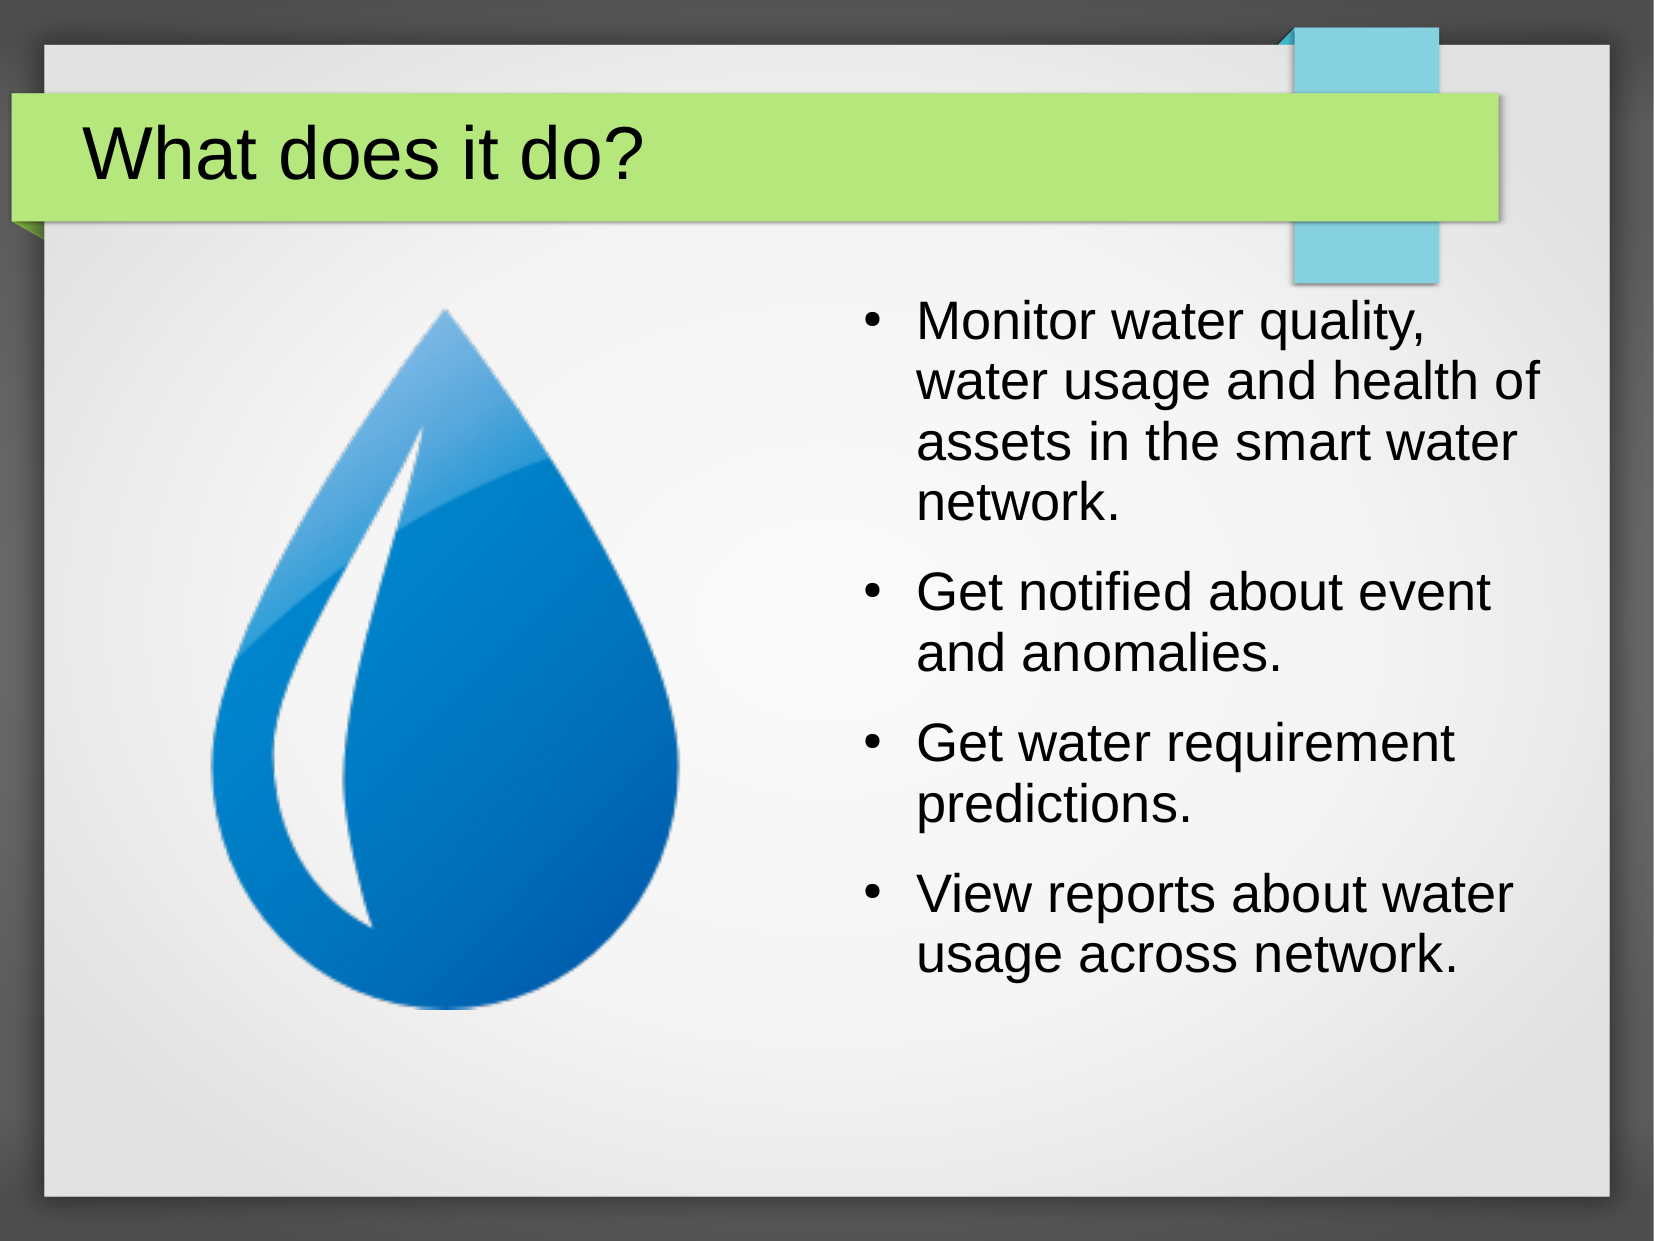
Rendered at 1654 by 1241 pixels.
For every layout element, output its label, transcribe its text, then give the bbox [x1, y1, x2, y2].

title What does it do? [82, 94, 1264, 213]
picture [0, 0, 1654, 1241]
list Monitor water quality, water usage and health of assets in the smart water network. Get notified about event and anomalies. Get water requirement predictions. View reports about water usage across network. [845, 290, 1572, 1134]
